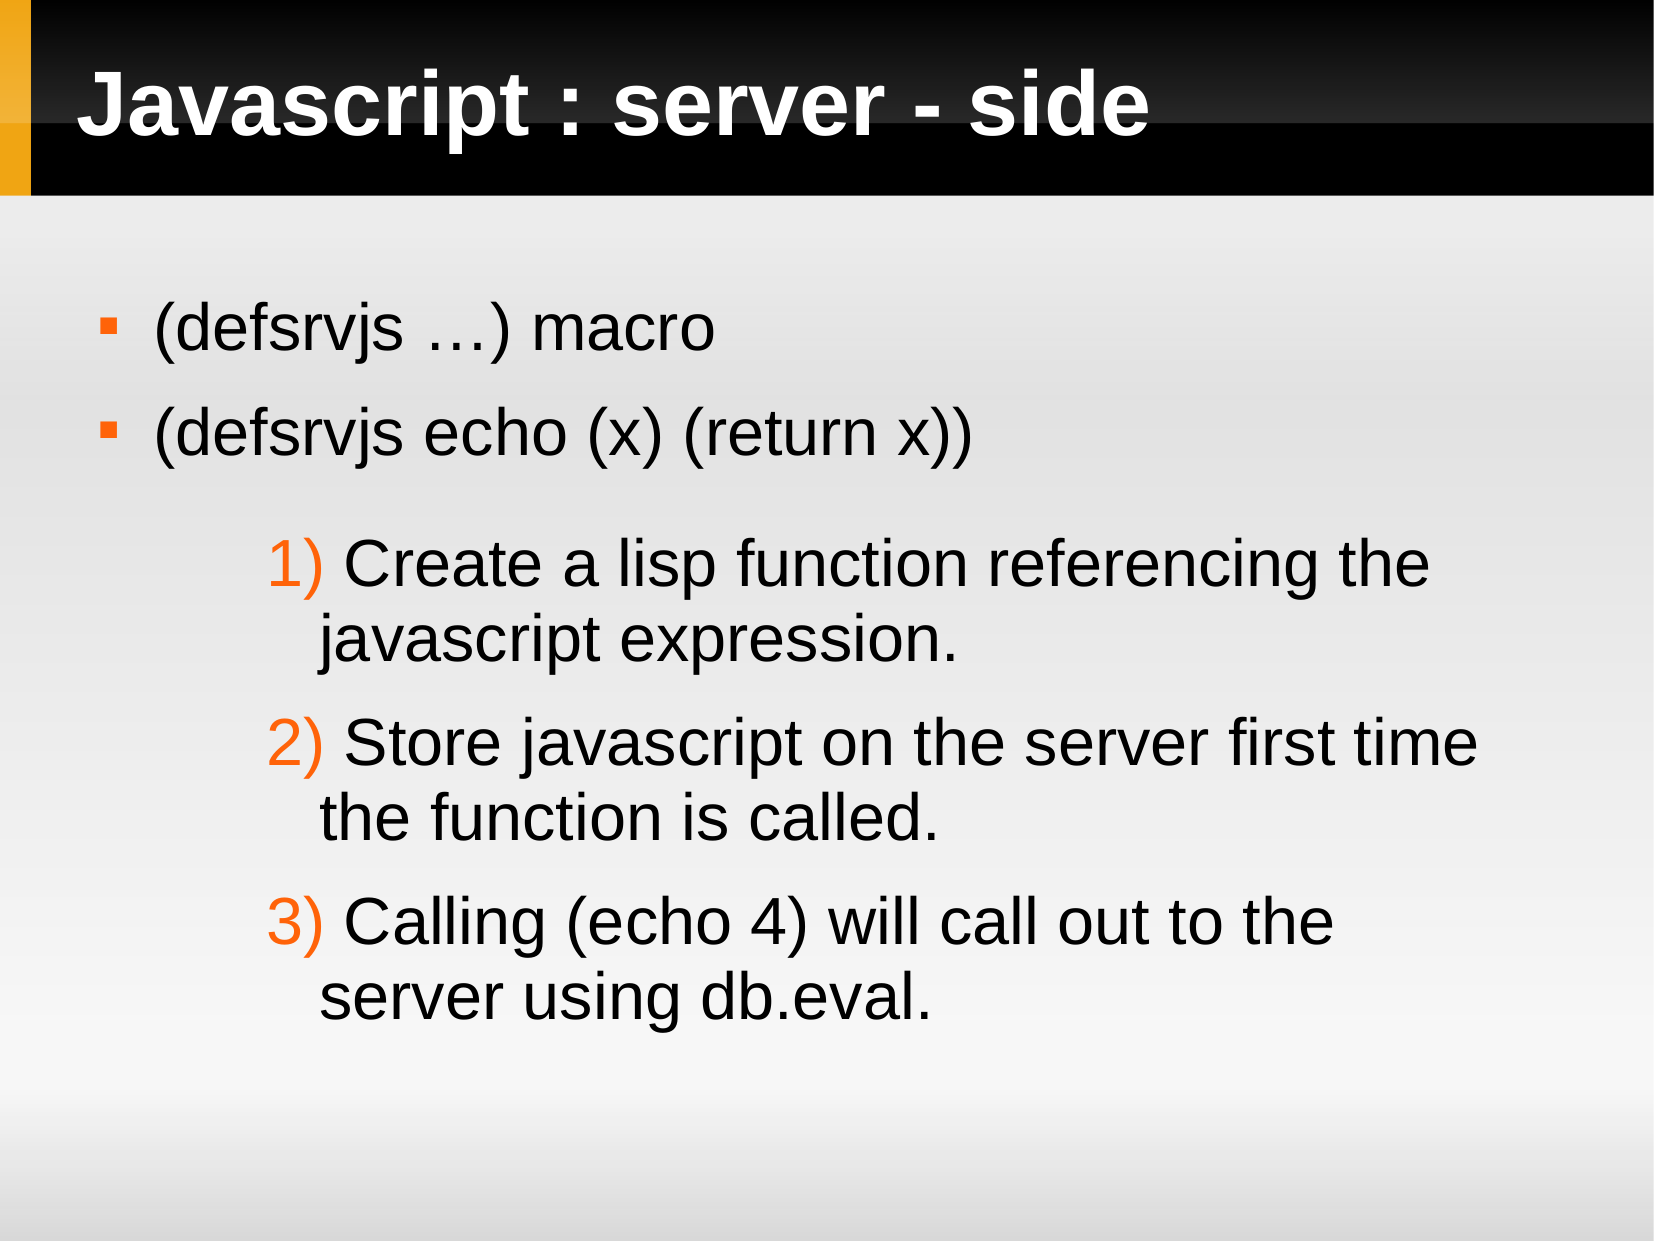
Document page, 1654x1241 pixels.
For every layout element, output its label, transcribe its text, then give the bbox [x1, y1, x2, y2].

title Javascript : server - side [76, 0, 1565, 208]
picture [0, 0, 1654, 1241]
list (defsrvjs …) macro (defsrvjs echo (x) (return x)) [82, 290, 1501, 488]
list Create a lisp function referencing the javascript expression. Store javascript on the server first time the function is called. Calling (echo 4) will call out to the server using db.eval. [248, 526, 1501, 1088]
